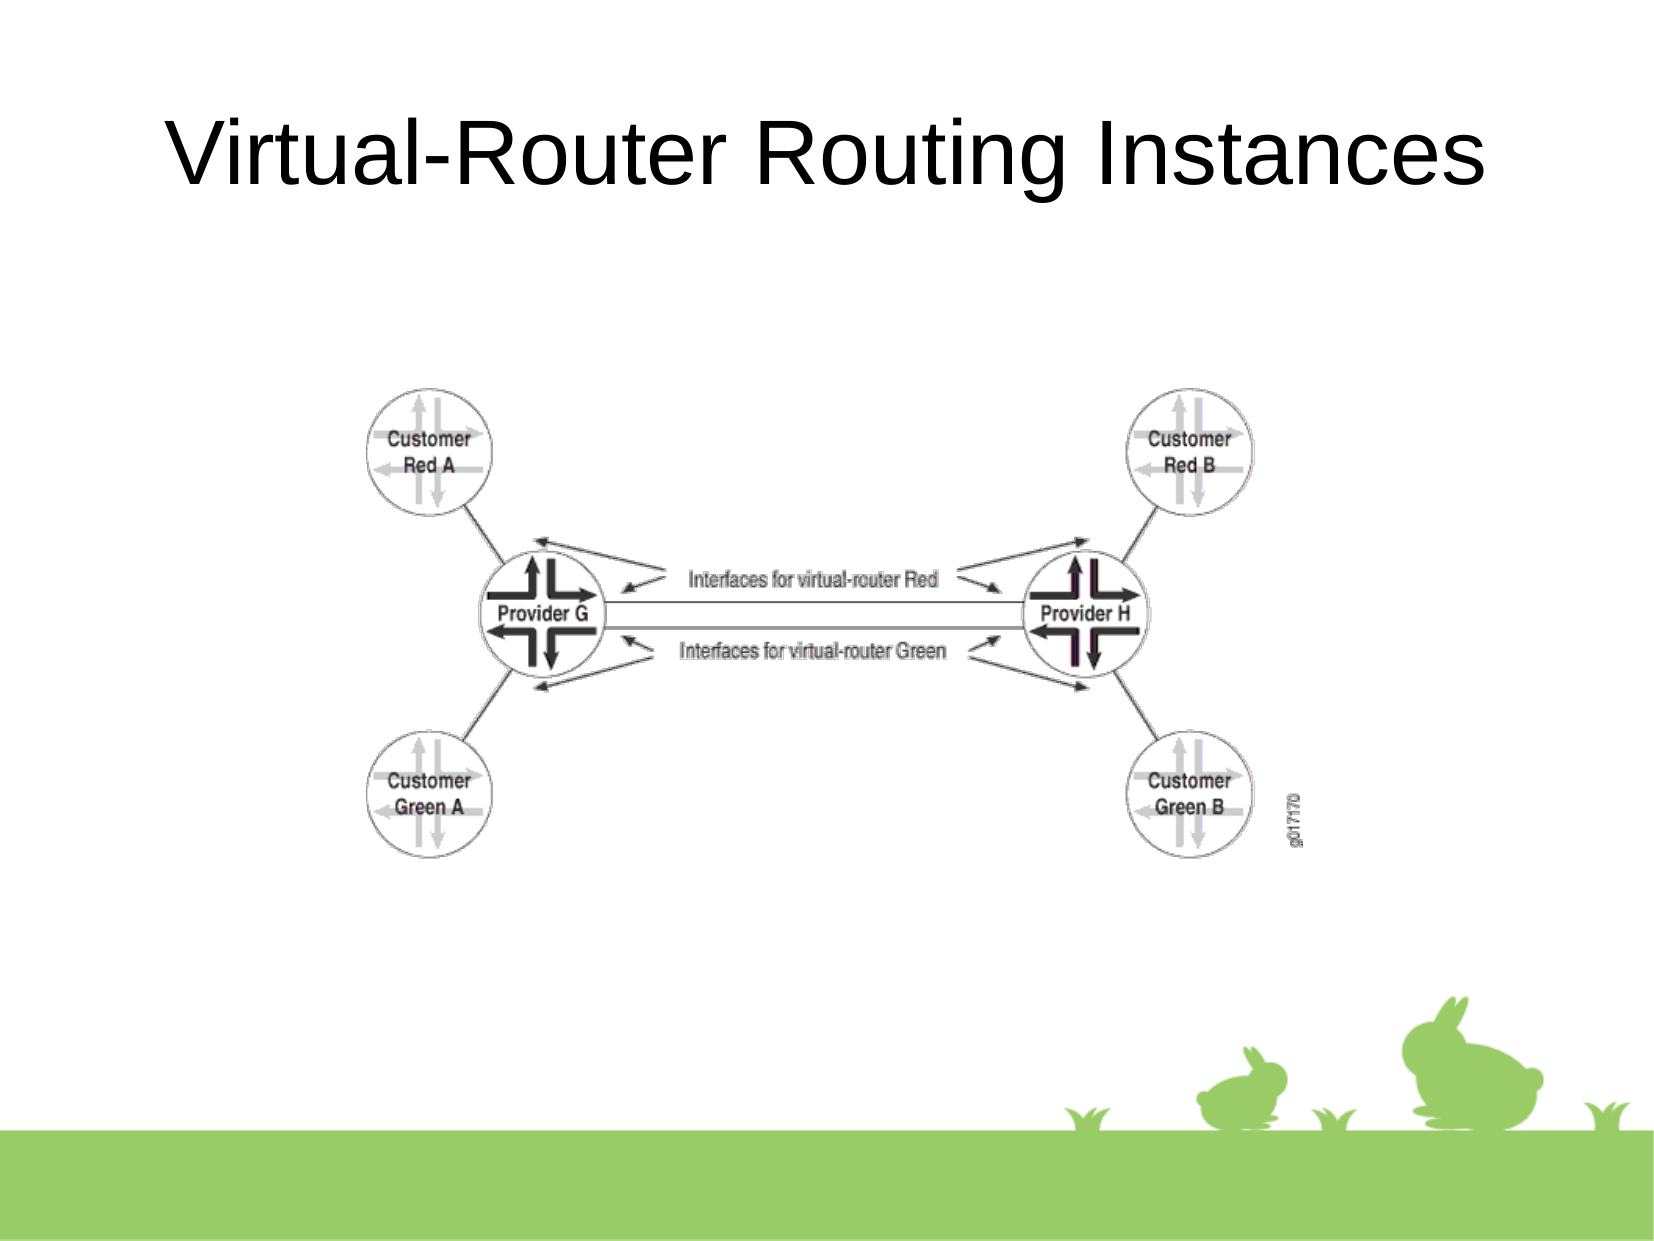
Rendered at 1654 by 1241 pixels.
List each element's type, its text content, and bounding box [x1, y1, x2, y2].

picture [0, 0, 1654, 1241]
title Virtual-Router Routing Instances [82, 49, 1571, 257]
